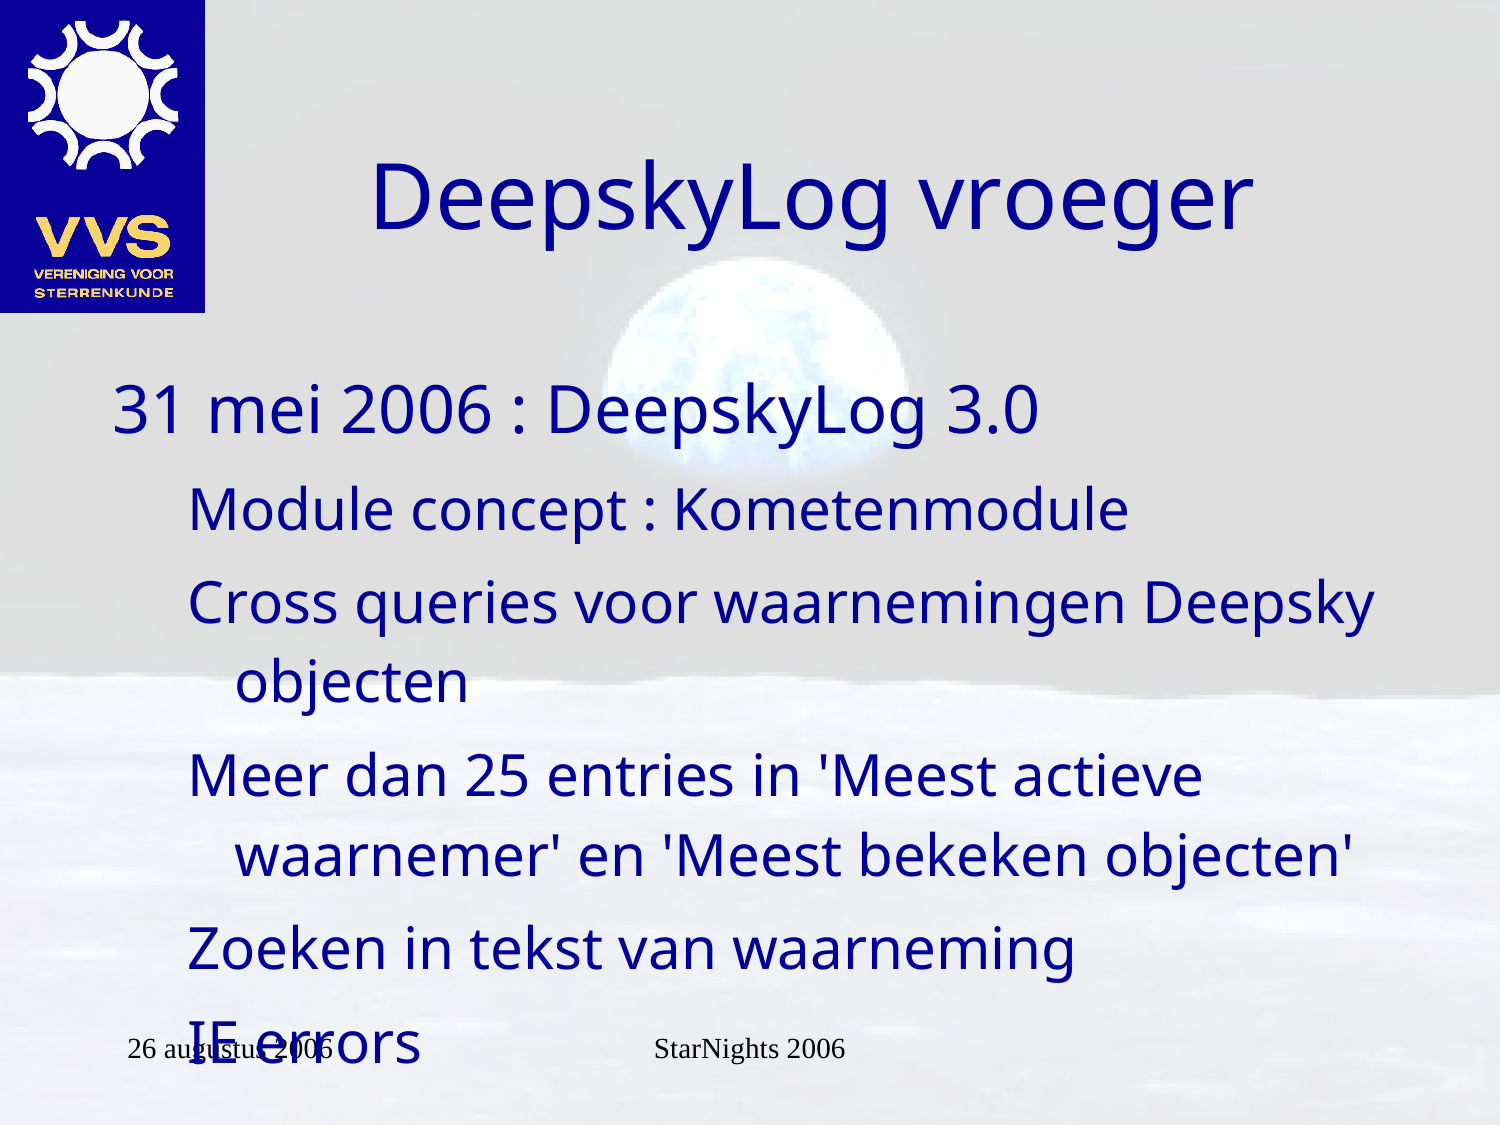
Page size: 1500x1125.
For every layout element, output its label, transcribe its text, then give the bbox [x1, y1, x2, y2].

picture [0, 0, 205, 313]
list 31 mei 2006 : DeepskyLog 3.0 Module concept : Kometenmodule Cross queries voor waarnemingen Deepsky objecten Meer dan 25 entries in 'Meest actieve waarnemer' en 'Meest bekeken objecten' Zoeken in tekst van waarneming IE errors [112, 362, 1388, 1008]
title DeepskyLog vroeger [237, 76, 1388, 312]
